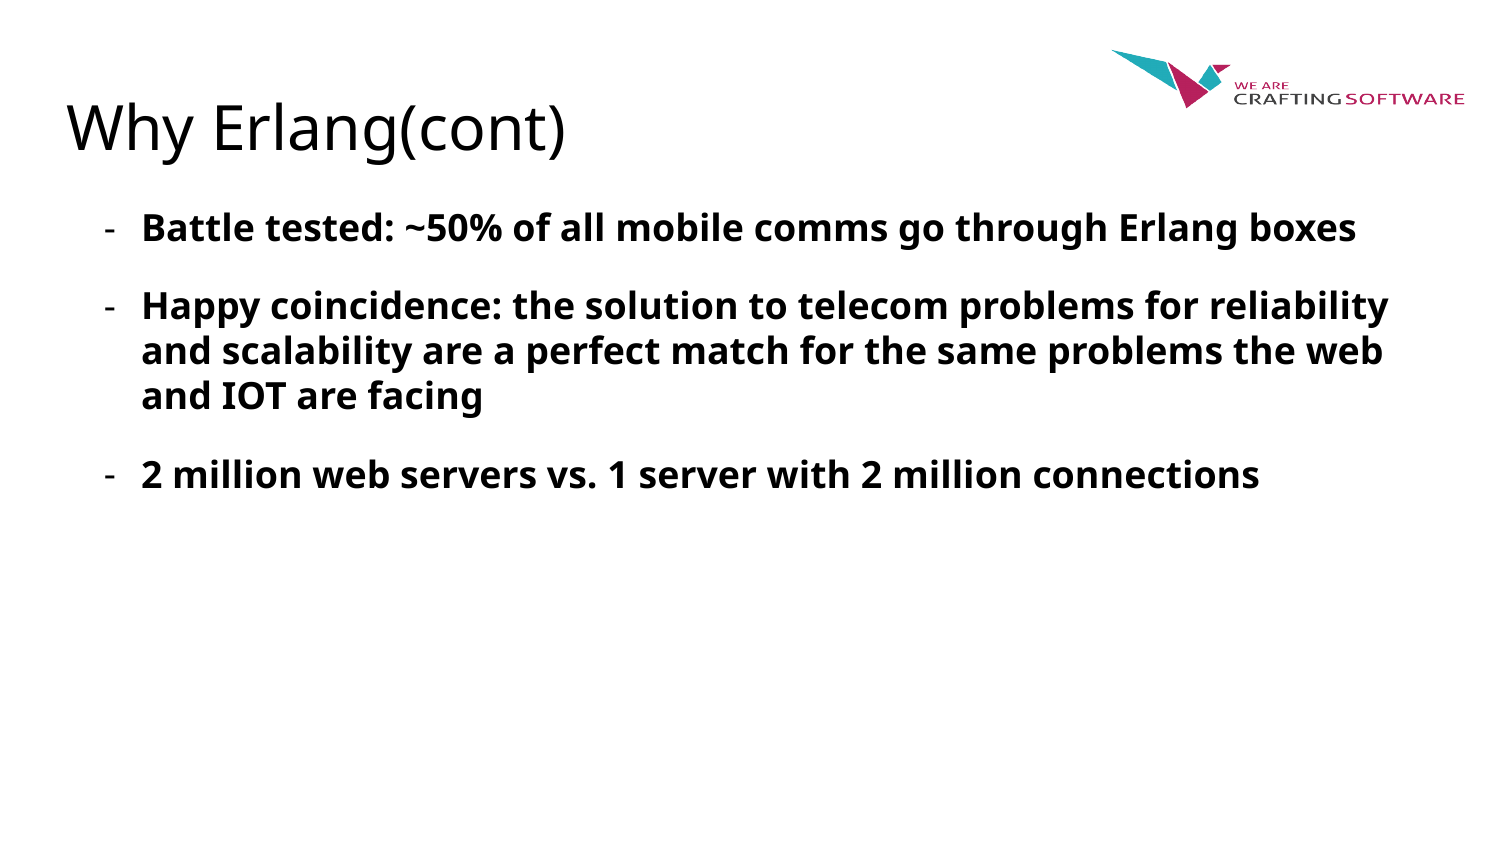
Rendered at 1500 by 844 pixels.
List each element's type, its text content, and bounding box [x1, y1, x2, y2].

picture [1094, 0, 1481, 163]
list Battle tested: ~50% of all mobile comms go through Erlang boxes Happy coincidence: the solution to telecom problems for reliability and scalability are a perfect match for the same problems the web and IOT are facing 2 million web servers vs. 1 server with 2 million connections [51, 189, 1449, 750]
title Why Erlang(cont) [51, 72, 1449, 167]
